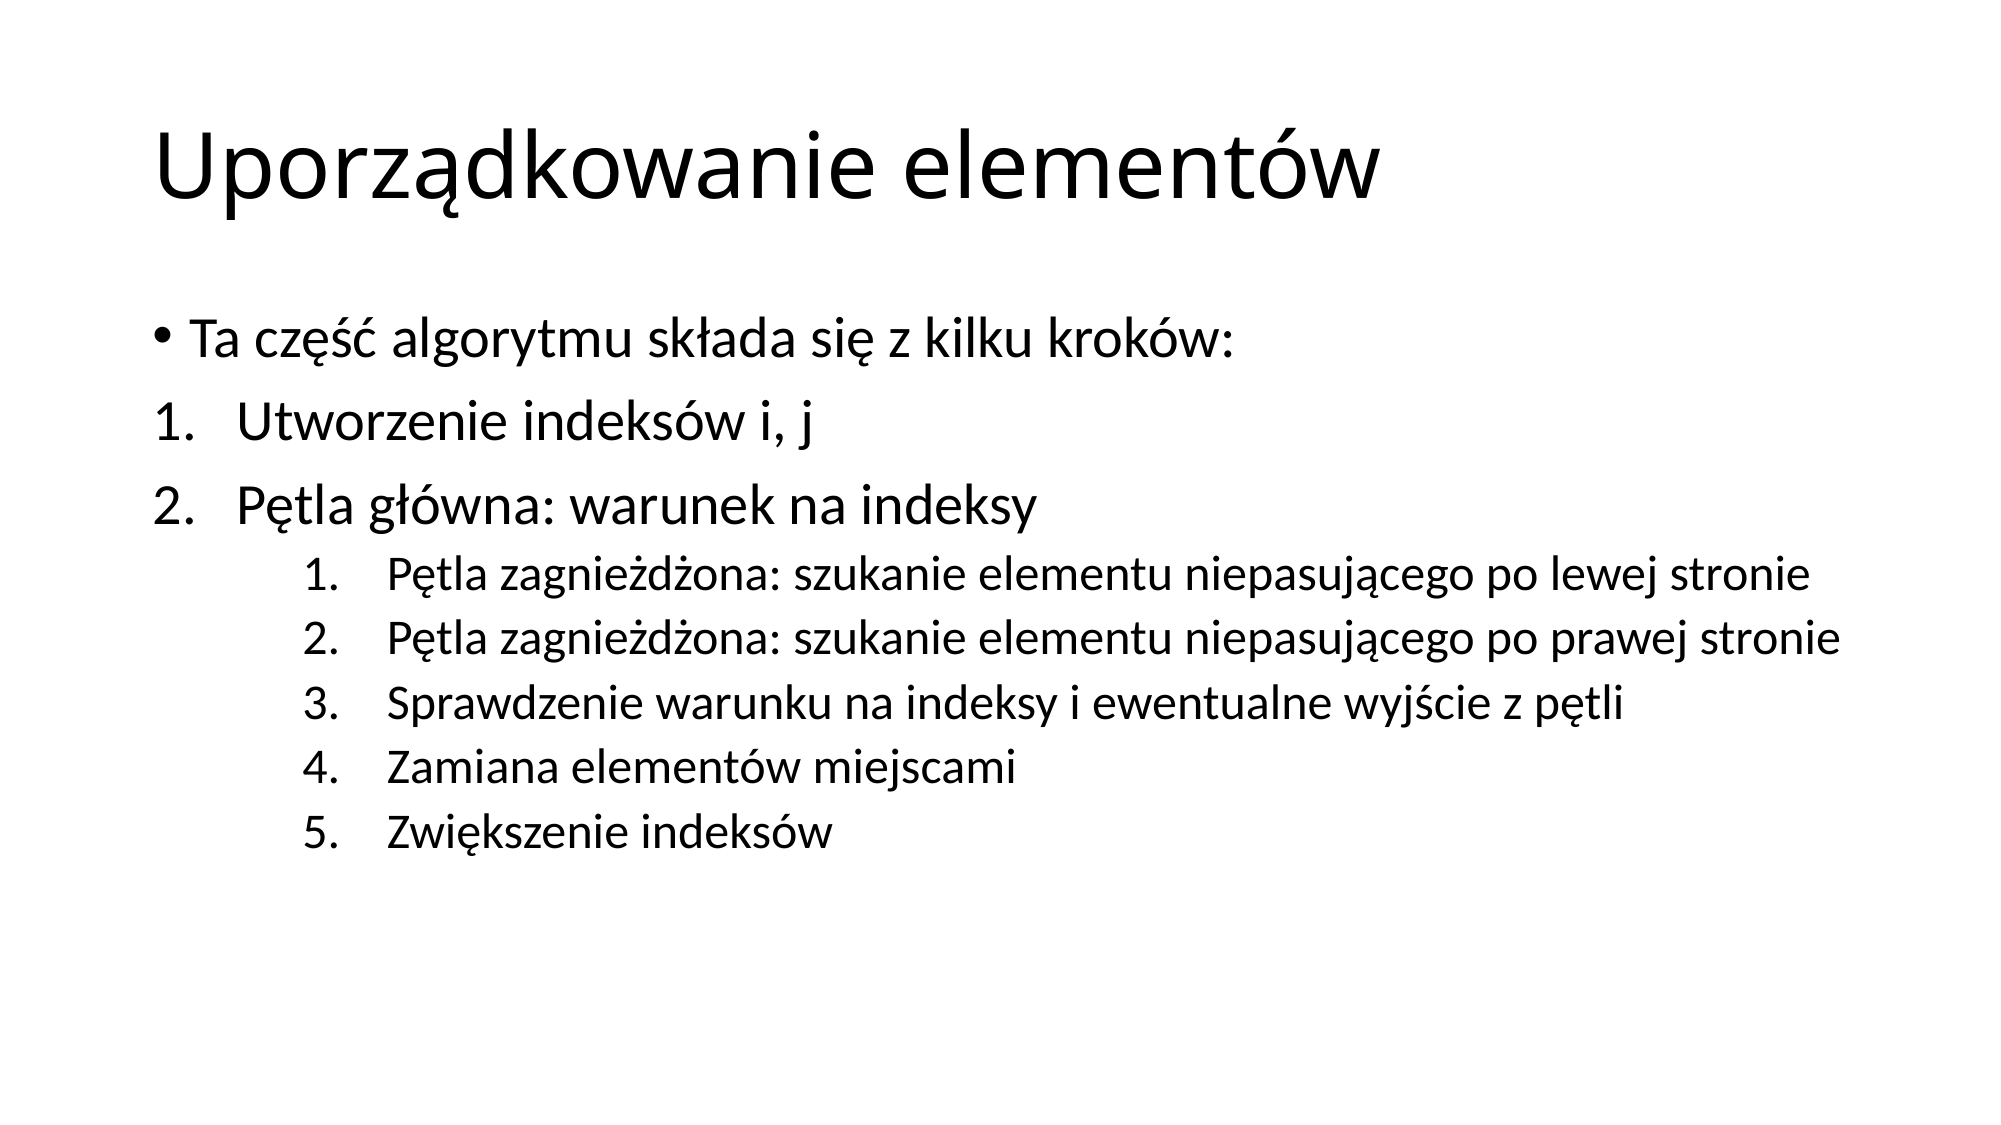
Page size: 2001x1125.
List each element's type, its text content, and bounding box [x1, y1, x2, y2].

title Uporządkowanie elementów [137, 59, 1863, 278]
list Ta część algorytmu składa się z kilku kroków: Utworzenie indeksów i, j Pętla główna: warunek na indeksy Pętla zagnieżdżona: szukanie elementu niepasującego po lewej stronie Pętla zagnieżdżona: szukanie elementu niepasującego po prawej stronie Sprawdzenie warunku na indeksy i ewentualne wyjście z pętli Zamiana elementów miejscami Zwiększenie indeksów [137, 299, 1863, 1014]
